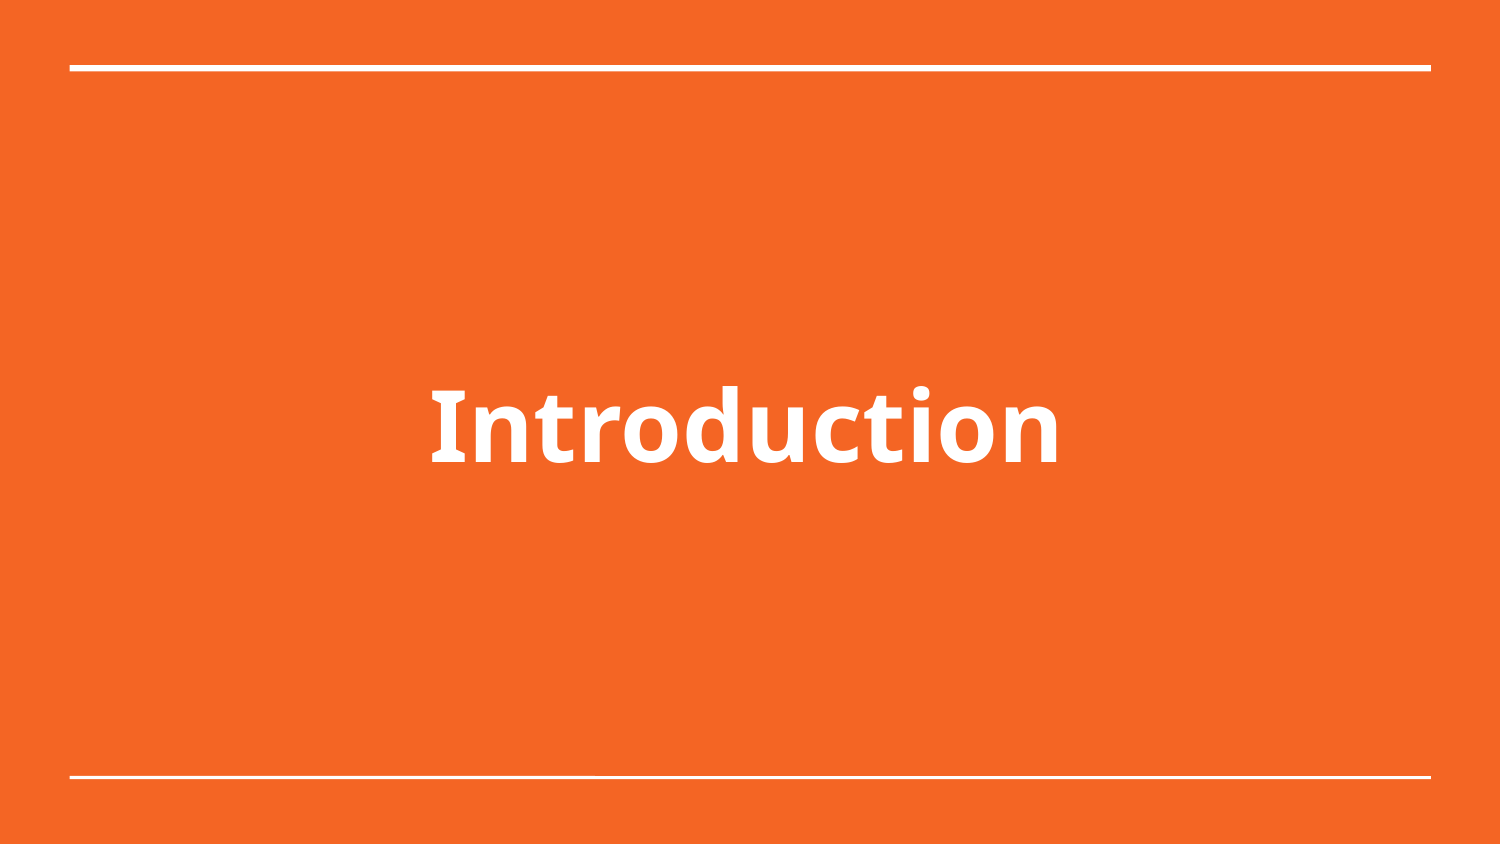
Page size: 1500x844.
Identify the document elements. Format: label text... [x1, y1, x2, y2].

title Introduction [66, 296, 1428, 550]
